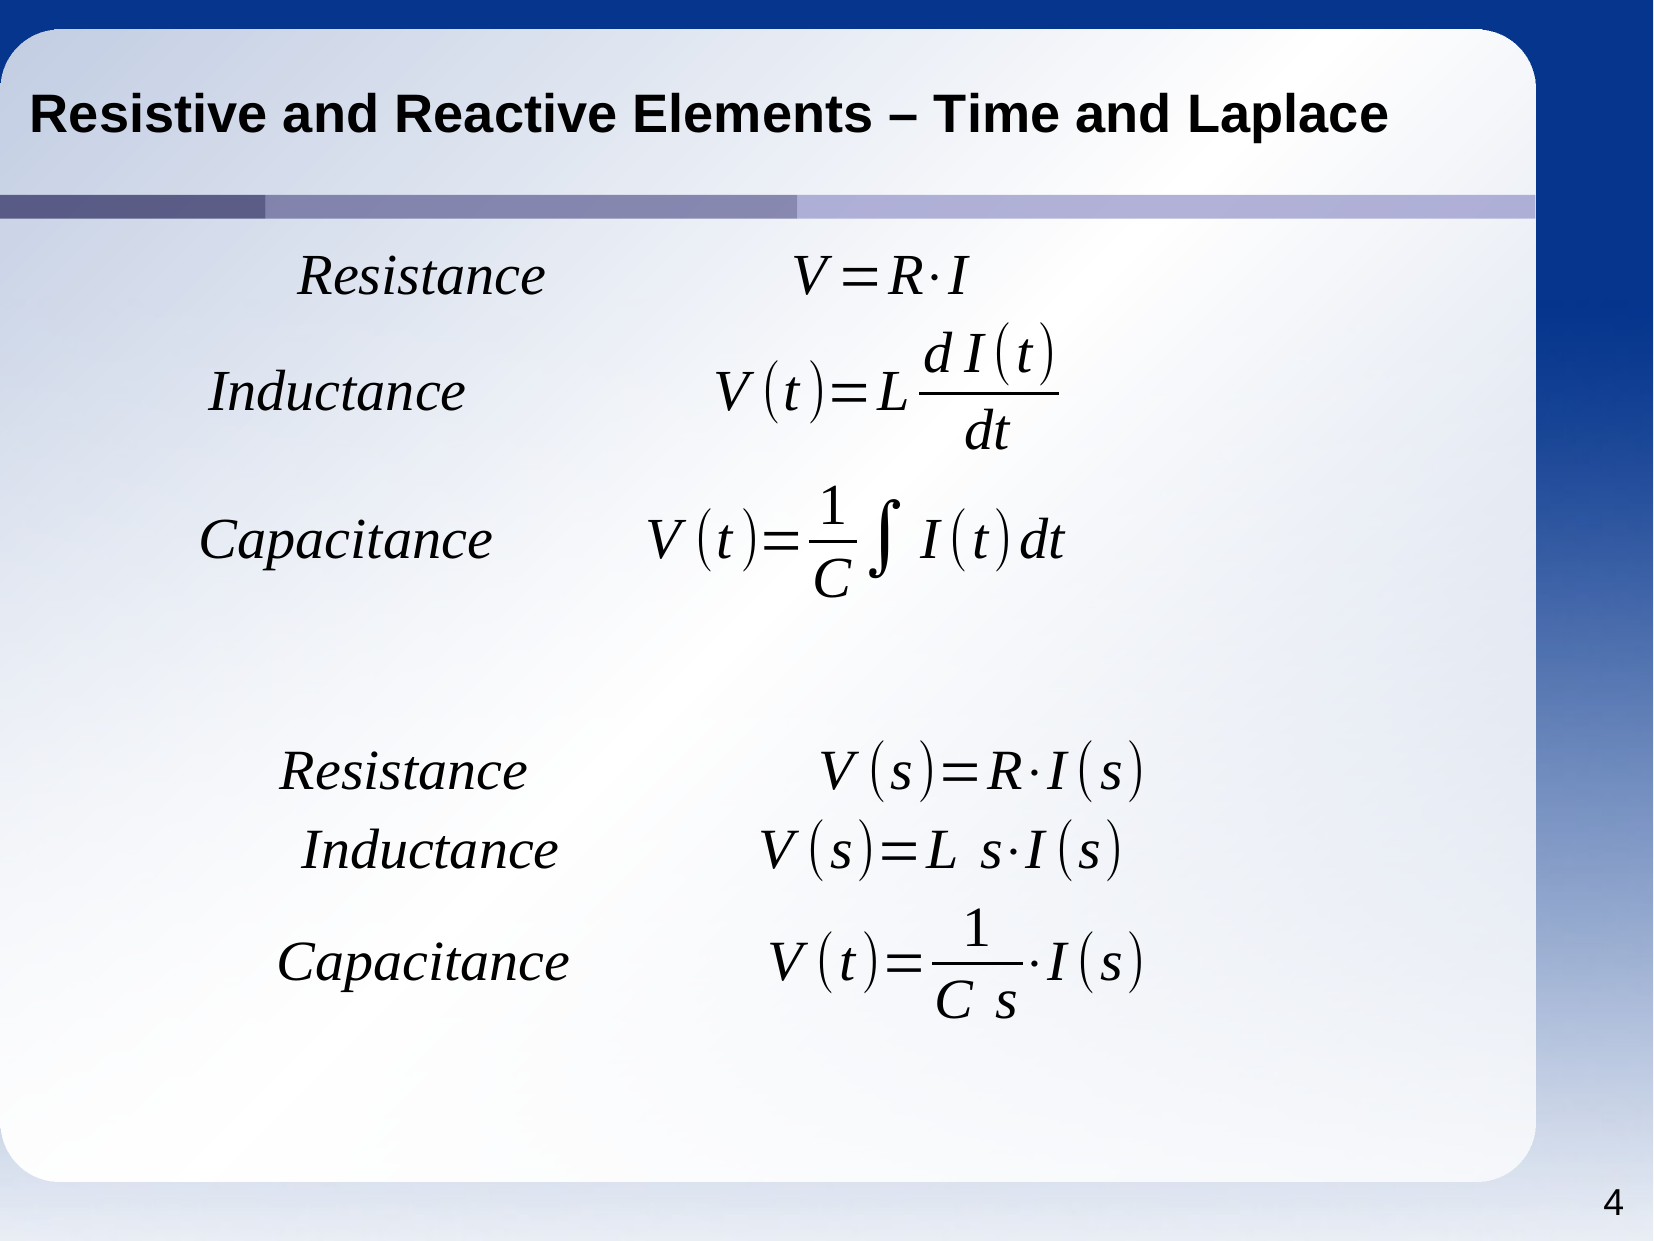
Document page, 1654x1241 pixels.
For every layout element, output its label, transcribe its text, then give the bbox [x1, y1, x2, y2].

title Resistive and Reactive Elements – Time and Laplace [29, 49, 1506, 178]
chart [192, 243, 1076, 611]
chart [270, 737, 1153, 1031]
picture [0, 0, 1654, 1241]
